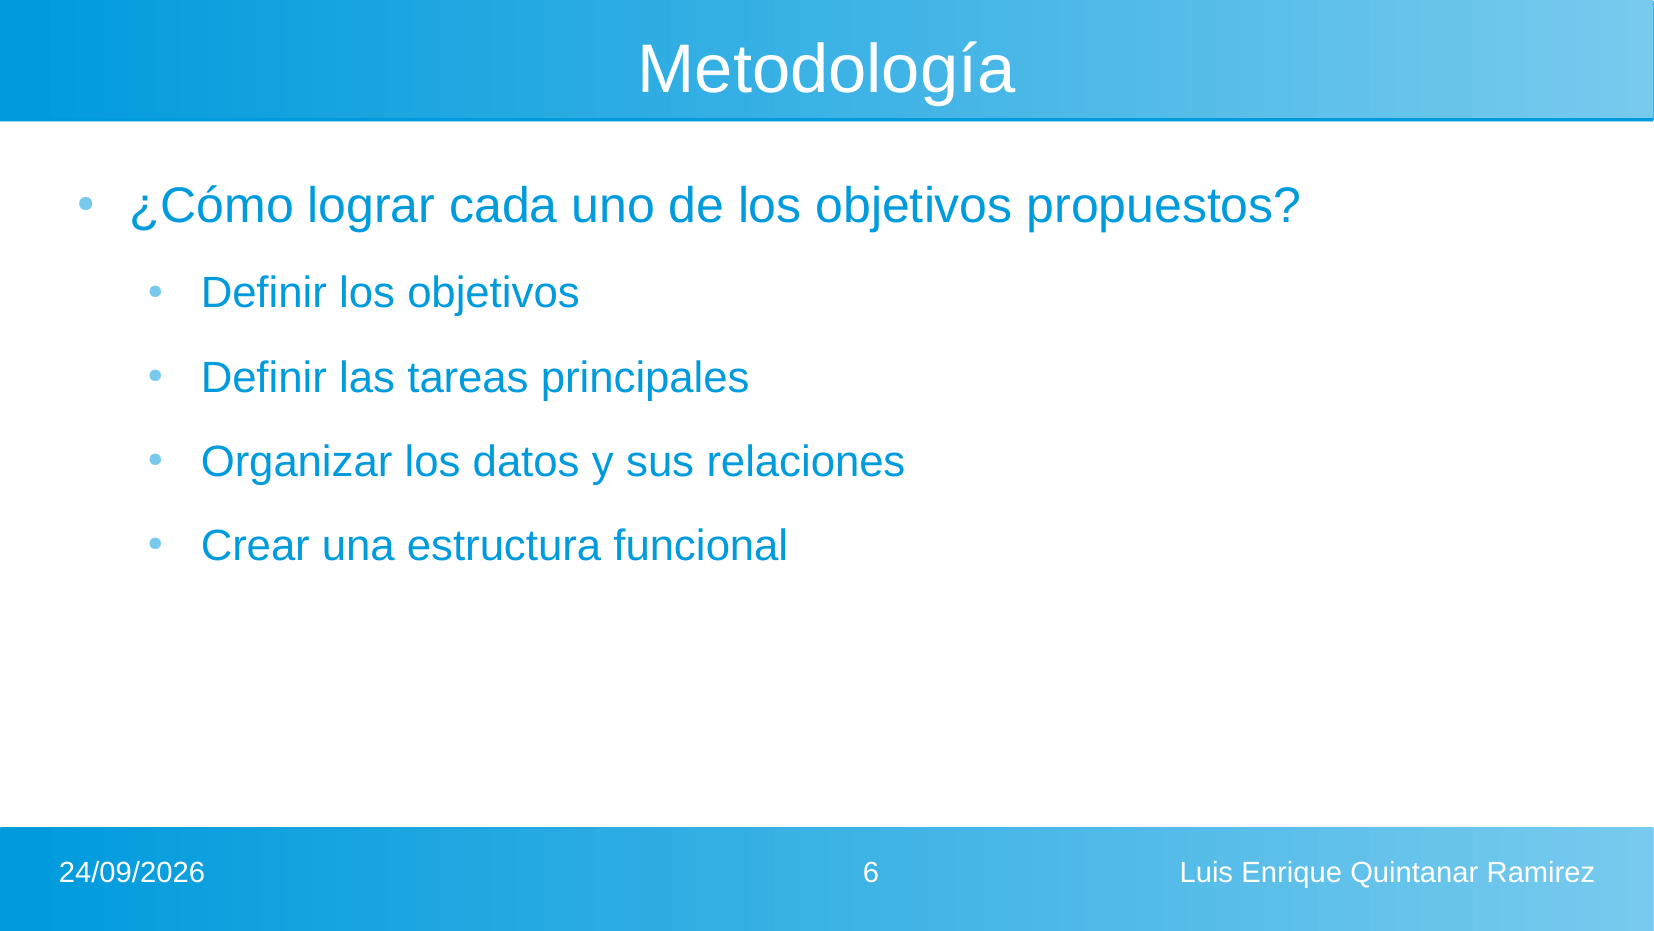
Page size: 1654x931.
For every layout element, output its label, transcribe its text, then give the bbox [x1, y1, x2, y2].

list ¿Cómo lograr cada uno de los objetivos propuestos? Definir los objetivos Definir las tareas principales Organizar los datos y sus relaciones Crear una estructura funcional [59, 177, 1595, 768]
title Metodología [59, 29, 1595, 108]
